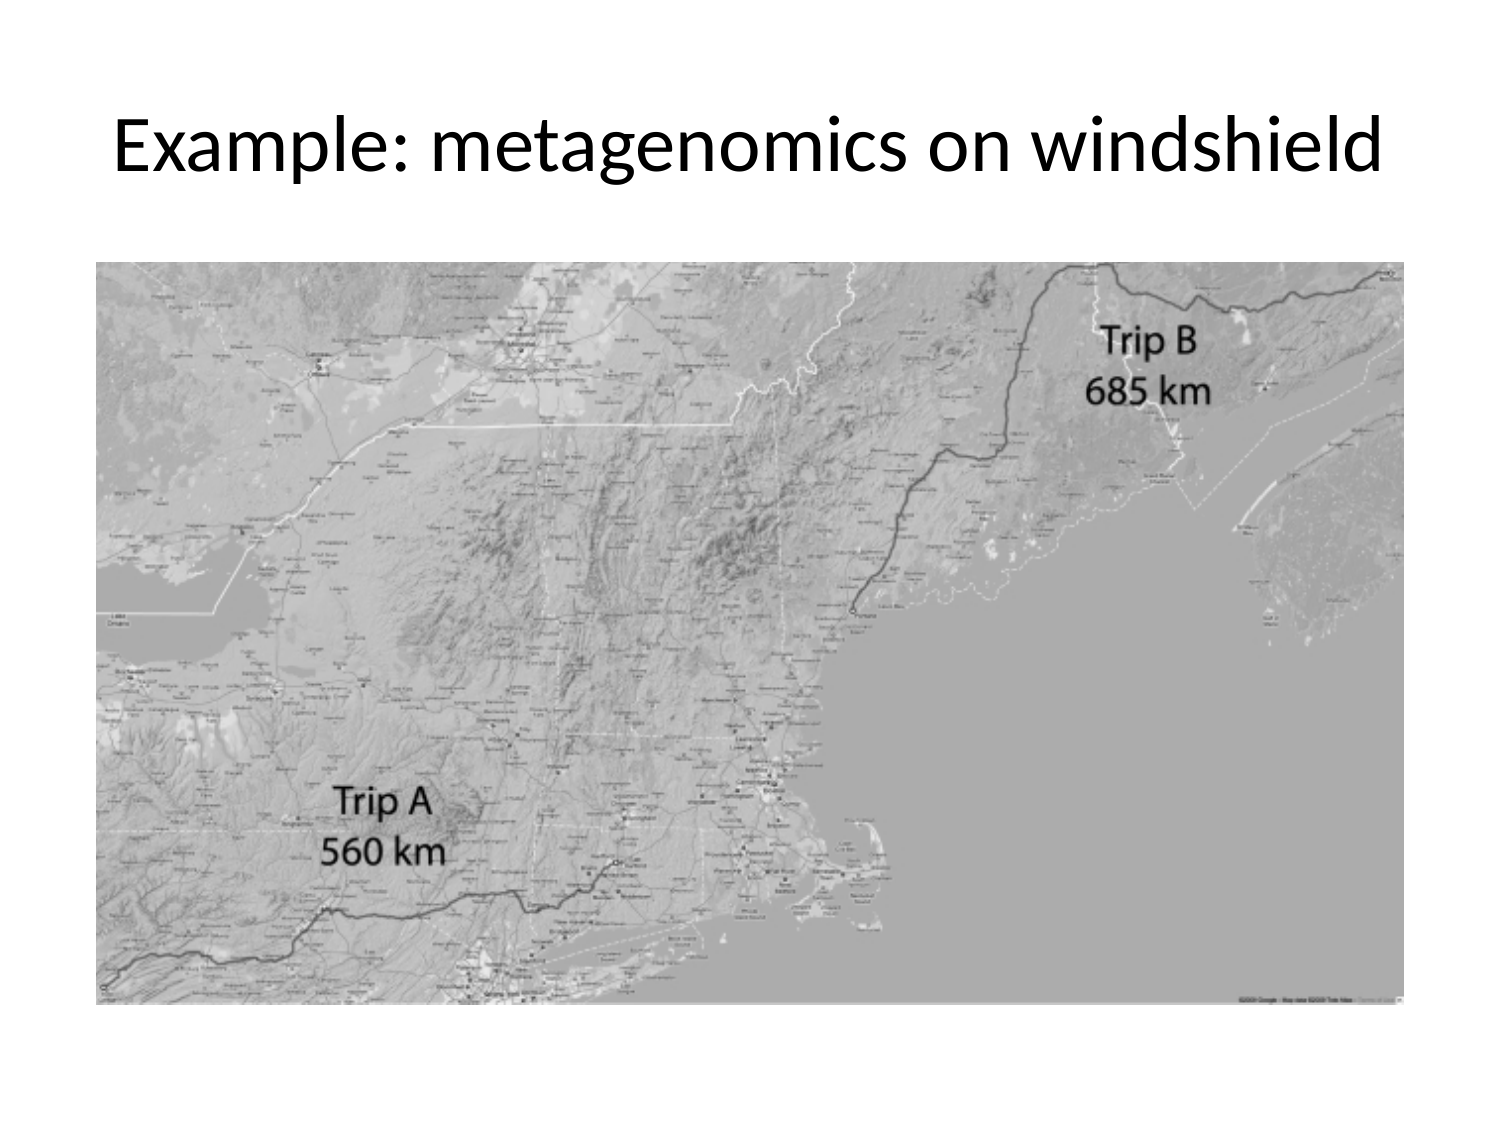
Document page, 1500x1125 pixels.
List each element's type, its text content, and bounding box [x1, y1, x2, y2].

title Example: metagenomics on windshield [75, 45, 1425, 233]
picture [75, 262, 1425, 1005]
